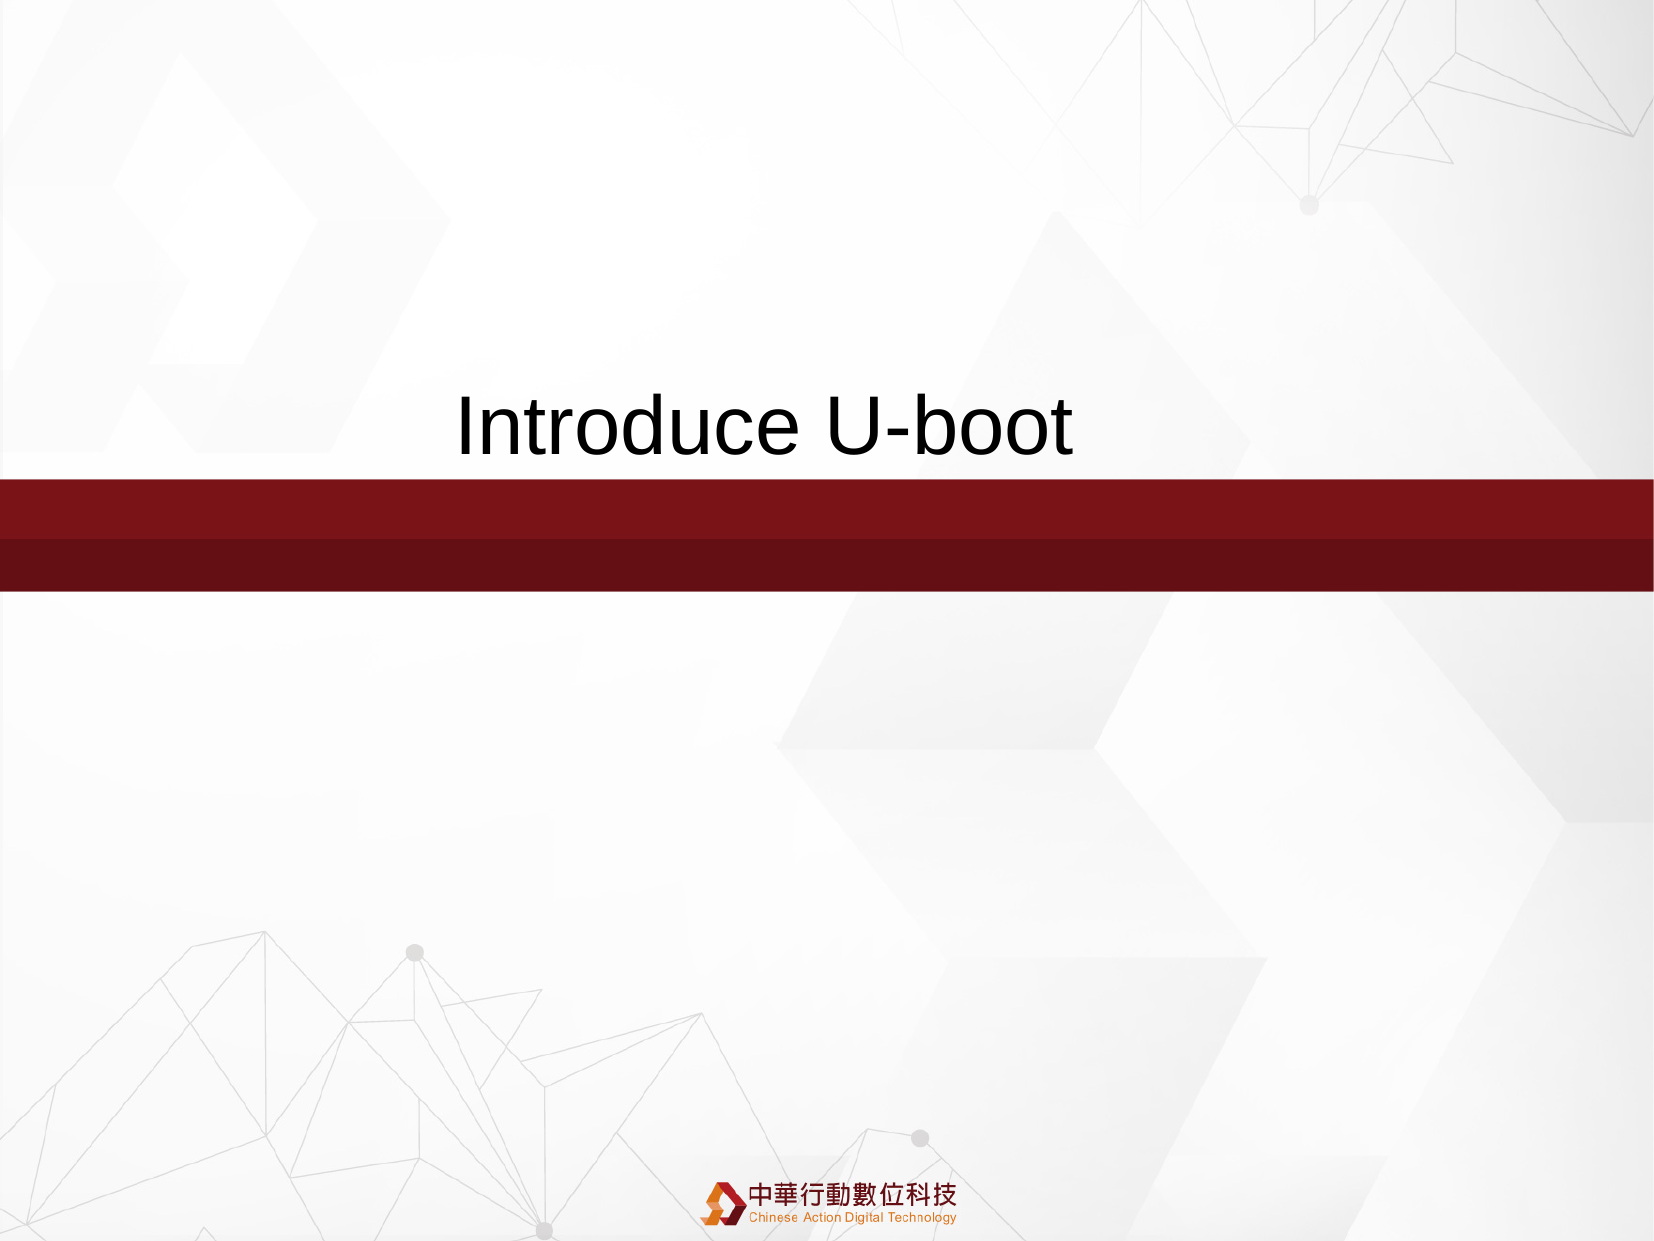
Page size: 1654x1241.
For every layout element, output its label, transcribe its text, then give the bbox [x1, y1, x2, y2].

title Introduce U-boot [82, 342, 1471, 511]
picture [0, 0, 1654, 1241]
